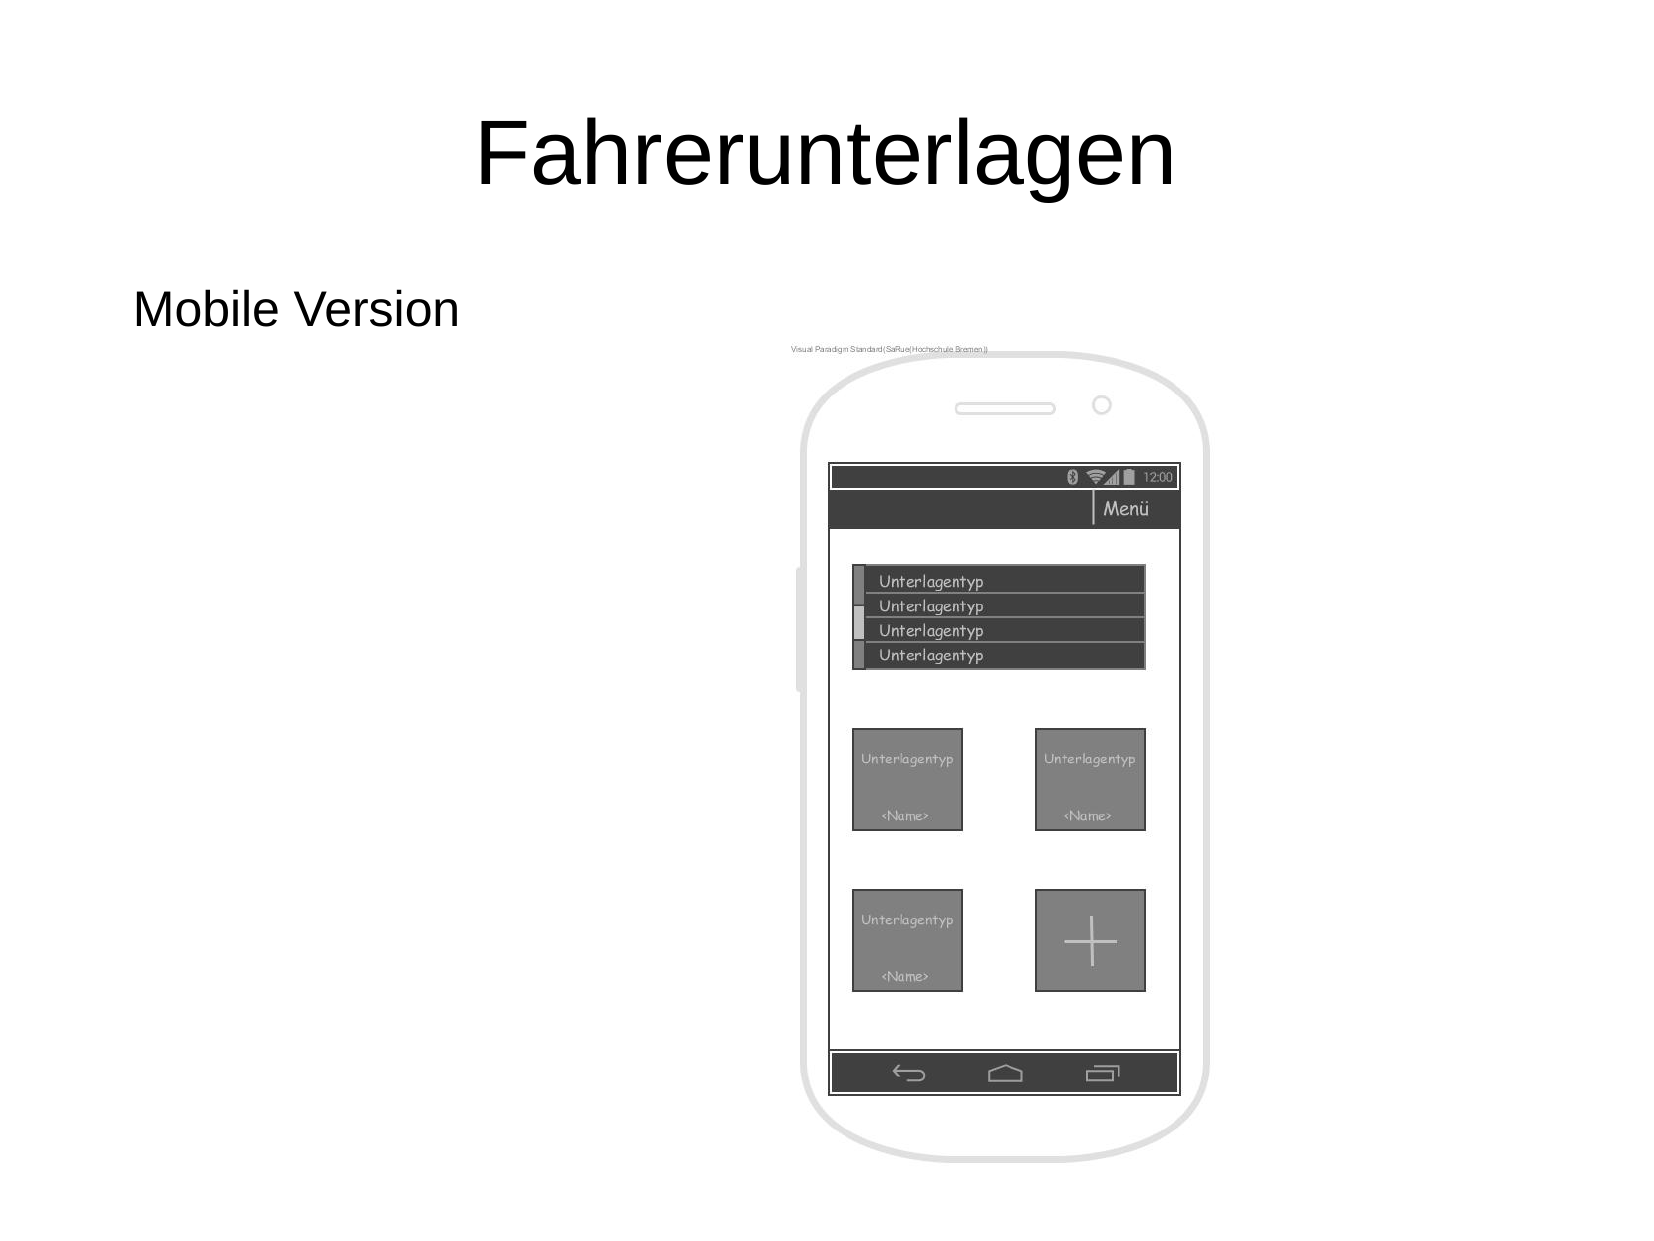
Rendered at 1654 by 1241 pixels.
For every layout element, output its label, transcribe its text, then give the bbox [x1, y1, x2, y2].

title Fahrerunterlagen [82, 49, 1571, 257]
text_box Mobile Version [118, 273, 520, 355]
picture [791, 342, 1229, 1182]
